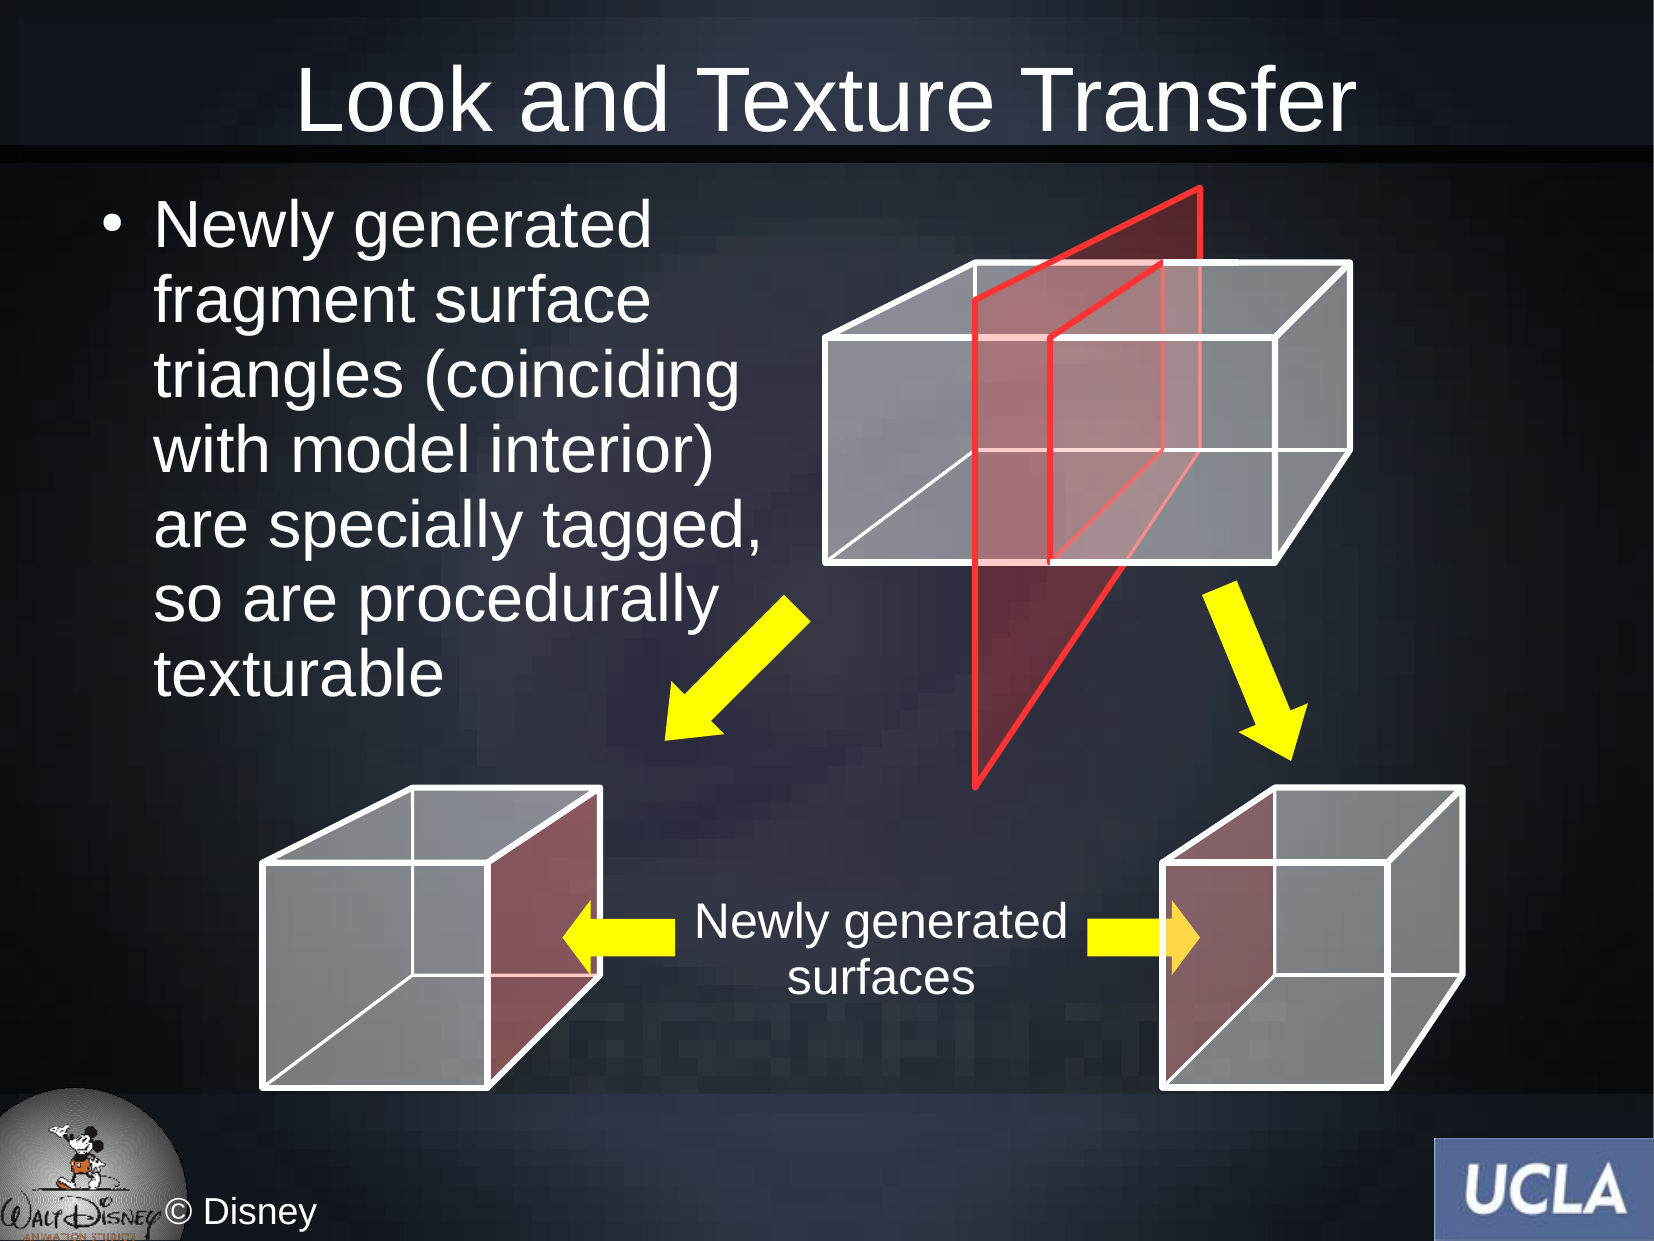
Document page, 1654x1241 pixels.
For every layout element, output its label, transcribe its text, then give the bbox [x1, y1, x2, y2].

text_box [1202, 580, 1308, 761]
text_box [262, 787, 675, 1088]
text_box Newly generated surfaces [675, 886, 1088, 1013]
text_box [825, 187, 1351, 788]
picture [0, 0, 1654, 1241]
text_box [1088, 787, 1463, 1088]
title Look and Texture Transfer [82, 48, 1571, 152]
text_box [664, 594, 811, 741]
list Newly generated fragment surface triangles (coinciding with model interior) are specially tagged, so are procedurally texturable [82, 187, 809, 751]
